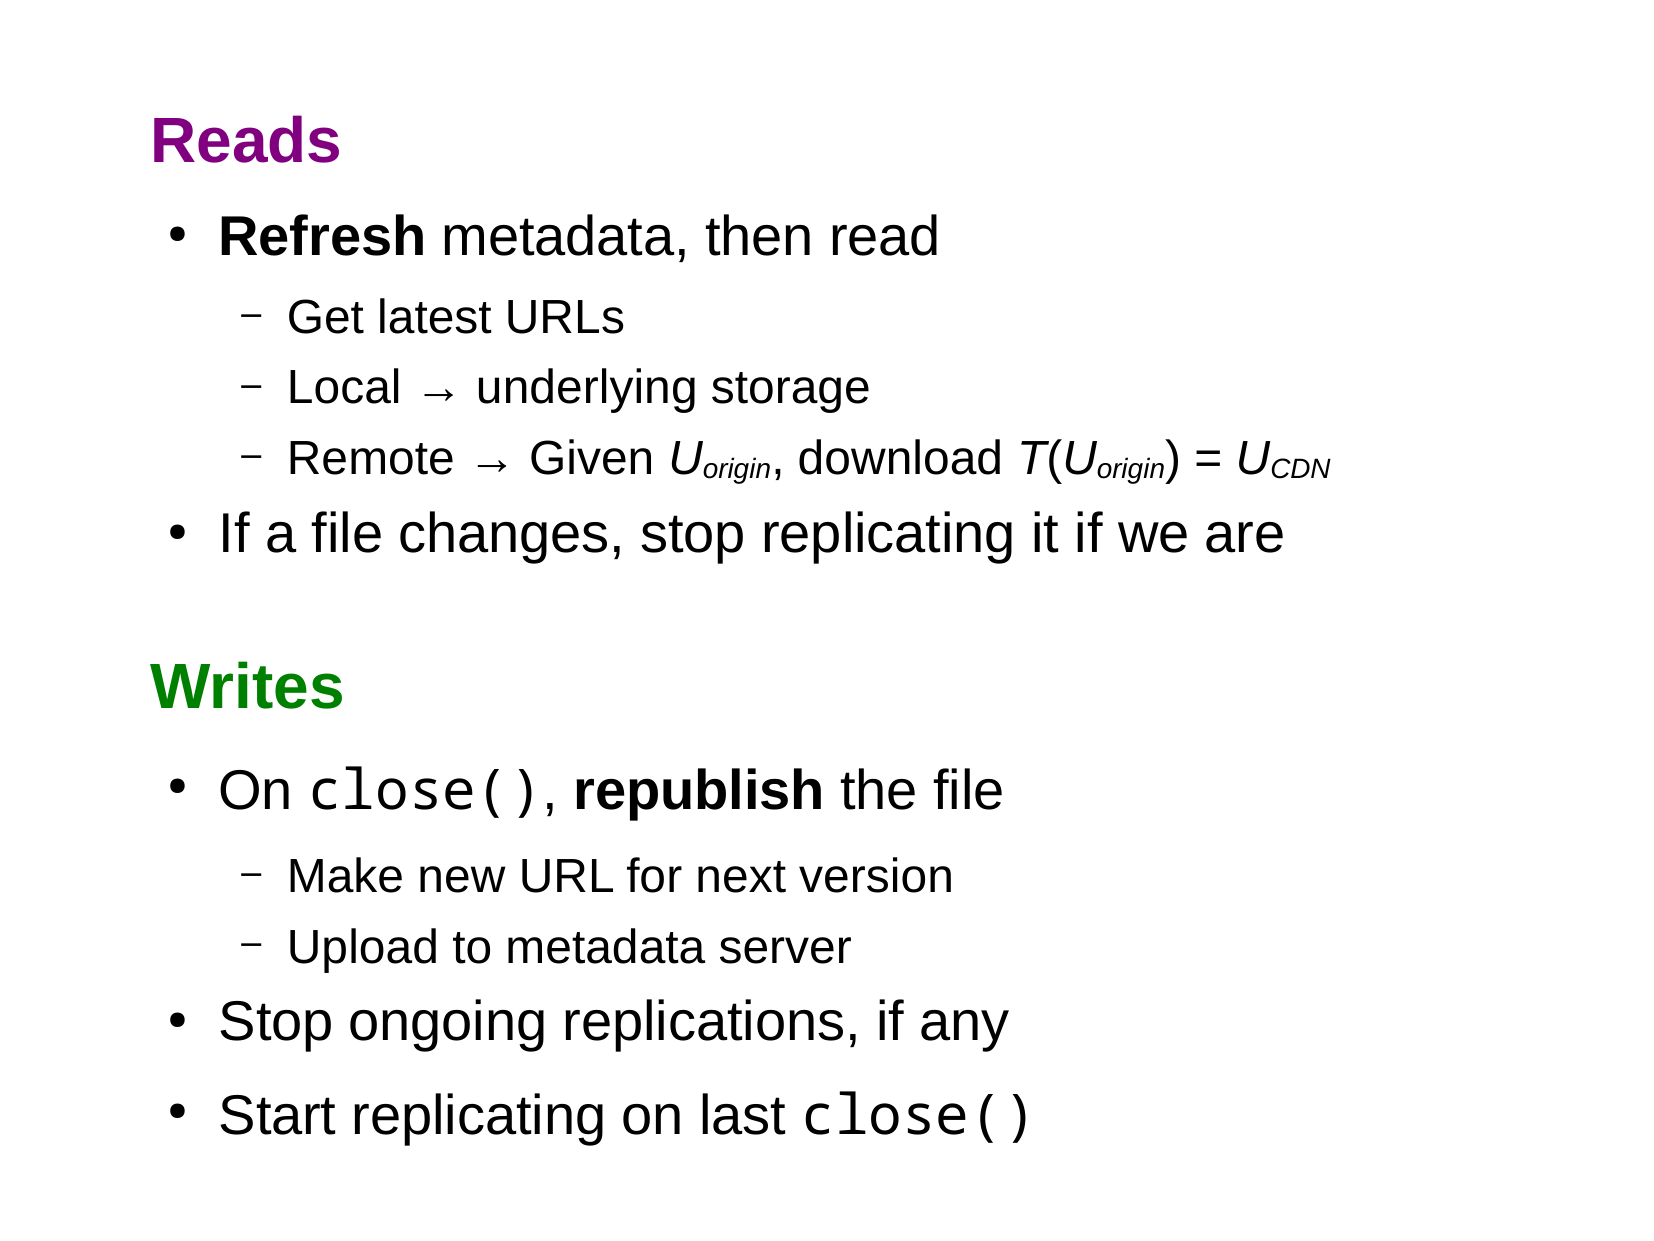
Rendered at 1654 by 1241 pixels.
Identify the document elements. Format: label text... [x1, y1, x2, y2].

list Reads Refresh metadata, then read Get latest URLs Local → underlying storage Remote → Given Uorigin, download T(Uorigin) = UCDN If a file changes, stop replicating it if we are Writes On close(), republish the file Make new URL for next version Upload to metadata server Stop ongoing replications, if any Start replicating on last close() [82, 105, 1571, 1156]
